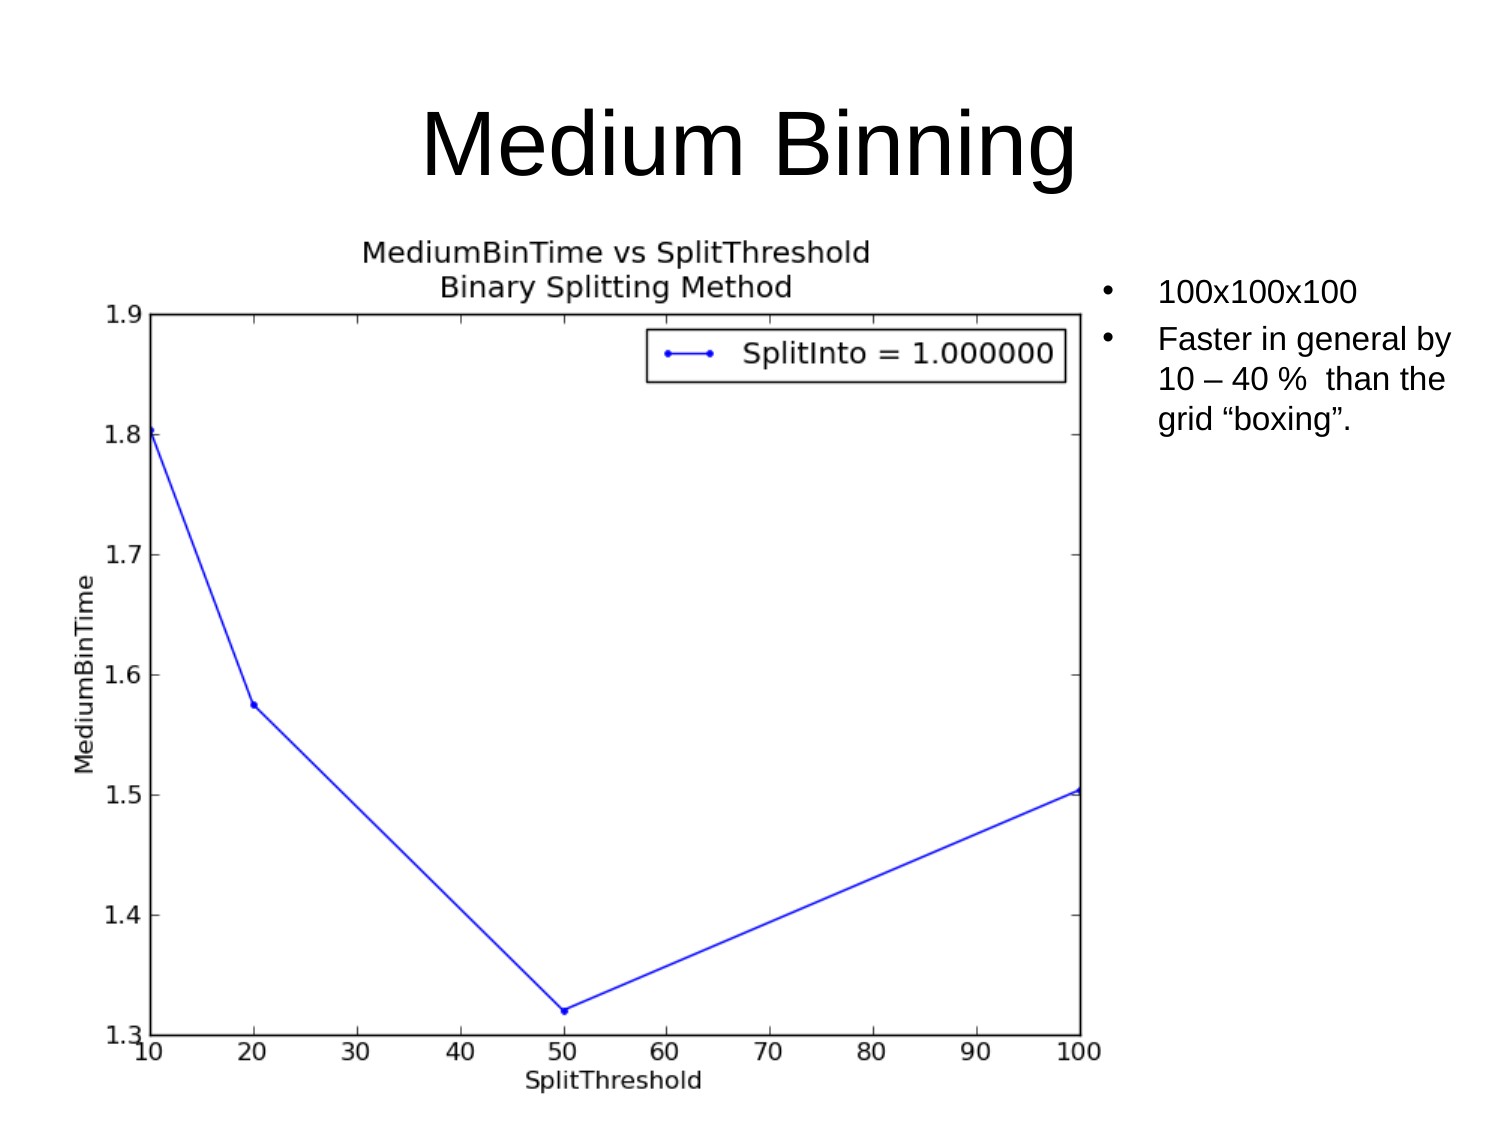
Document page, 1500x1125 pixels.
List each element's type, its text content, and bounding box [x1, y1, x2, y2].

picture [0, 224, 1200, 1125]
list 100x100x100 Faster in general by 10 – 40 % than the grid “boxing”. [1087, 262, 1476, 1005]
title Medium Binning [75, 45, 1426, 233]
